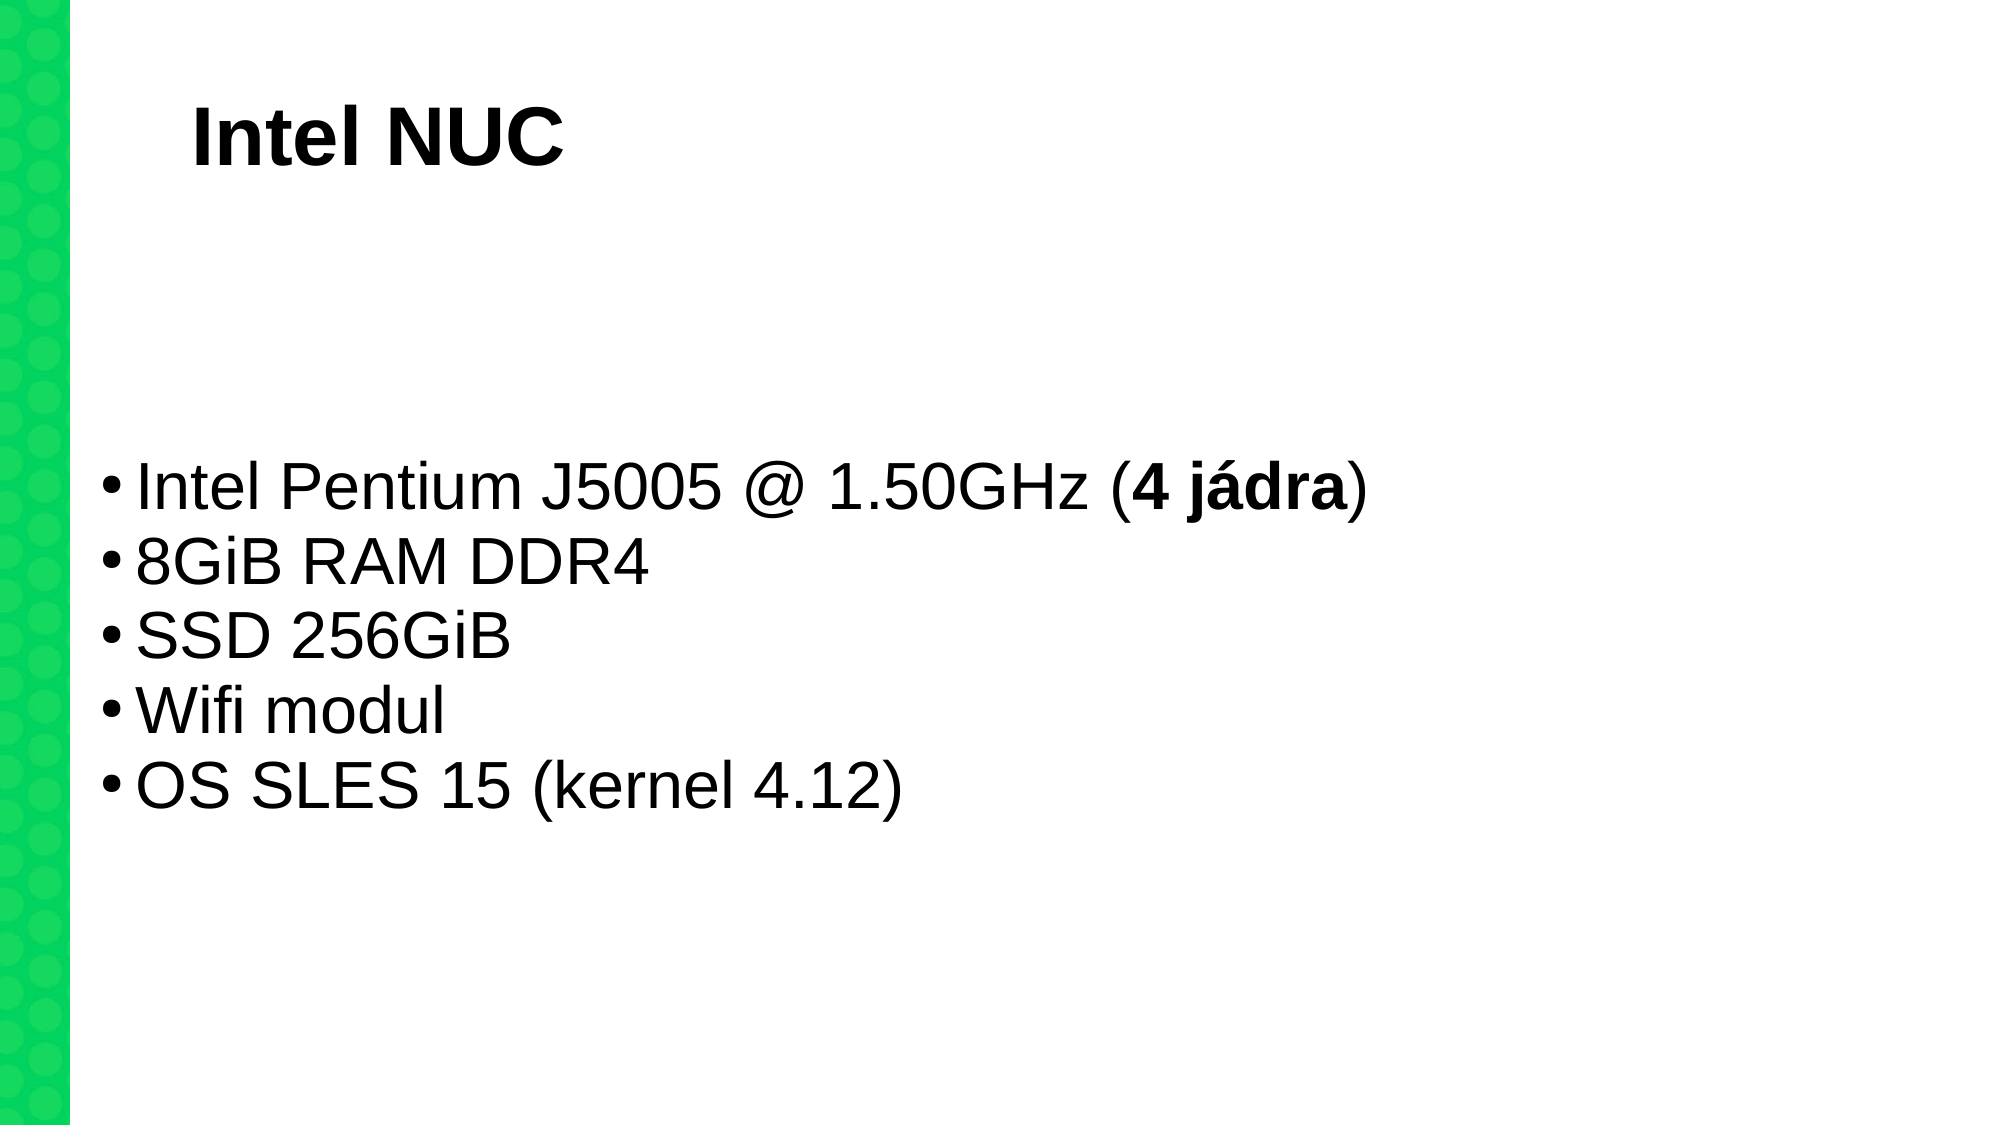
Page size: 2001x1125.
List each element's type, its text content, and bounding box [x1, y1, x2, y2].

subtitle Intel Pentium J5005 @ 1.50GHz (4 jádra) 8GiB RAM DDR4 SSD 256GiB Wifi modul OS SLES 15 (kernel 4.12) [99, 263, 1900, 916]
title Intel NUC [191, 90, 1863, 184]
picture [0, 0, 81, 1125]
